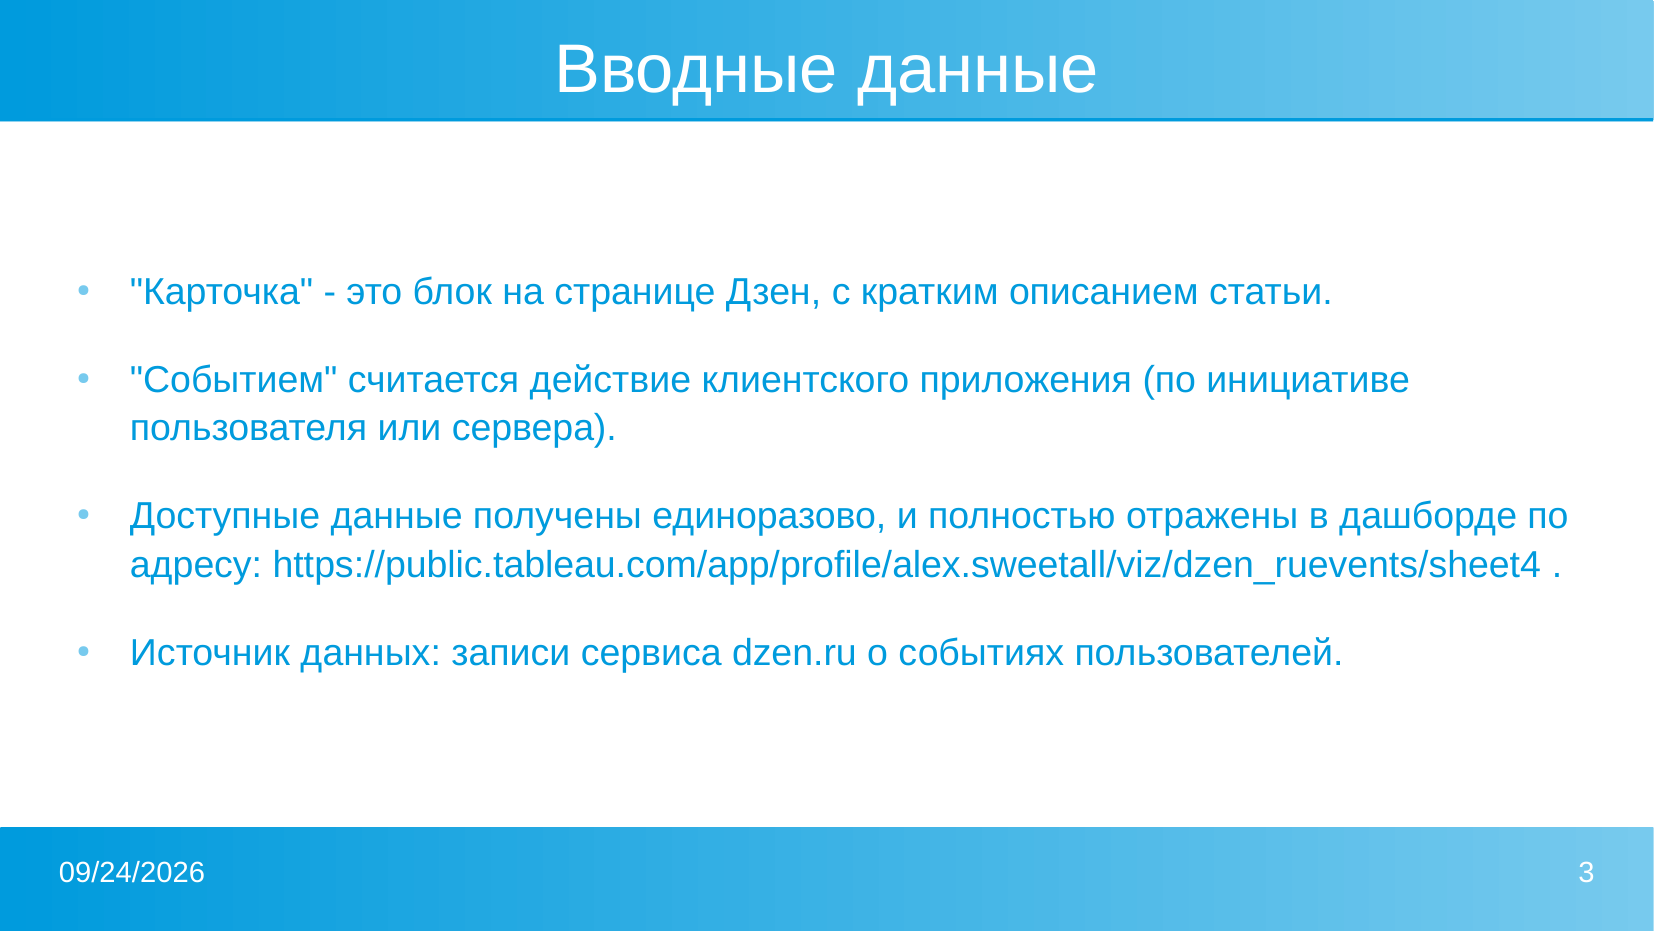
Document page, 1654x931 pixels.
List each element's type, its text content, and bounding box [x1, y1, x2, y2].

list "Карточка" - это блок на странице Дзен, с кратким описанием статьи. "Событием" считается действие клиентского приложения (по инициативе пользователя или сервера). Доступные данные получены единоразово, и полностью отражены в дашборде по адресу: https://public.tableau.com/app/profile/alex.sweetall/viz/dzen_ruevents/sheet4 . Источник данных: записи сервиса dzen.ru о событиях пользователей. [59, 187, 1595, 751]
title Вводные данные [59, 29, 1595, 108]
